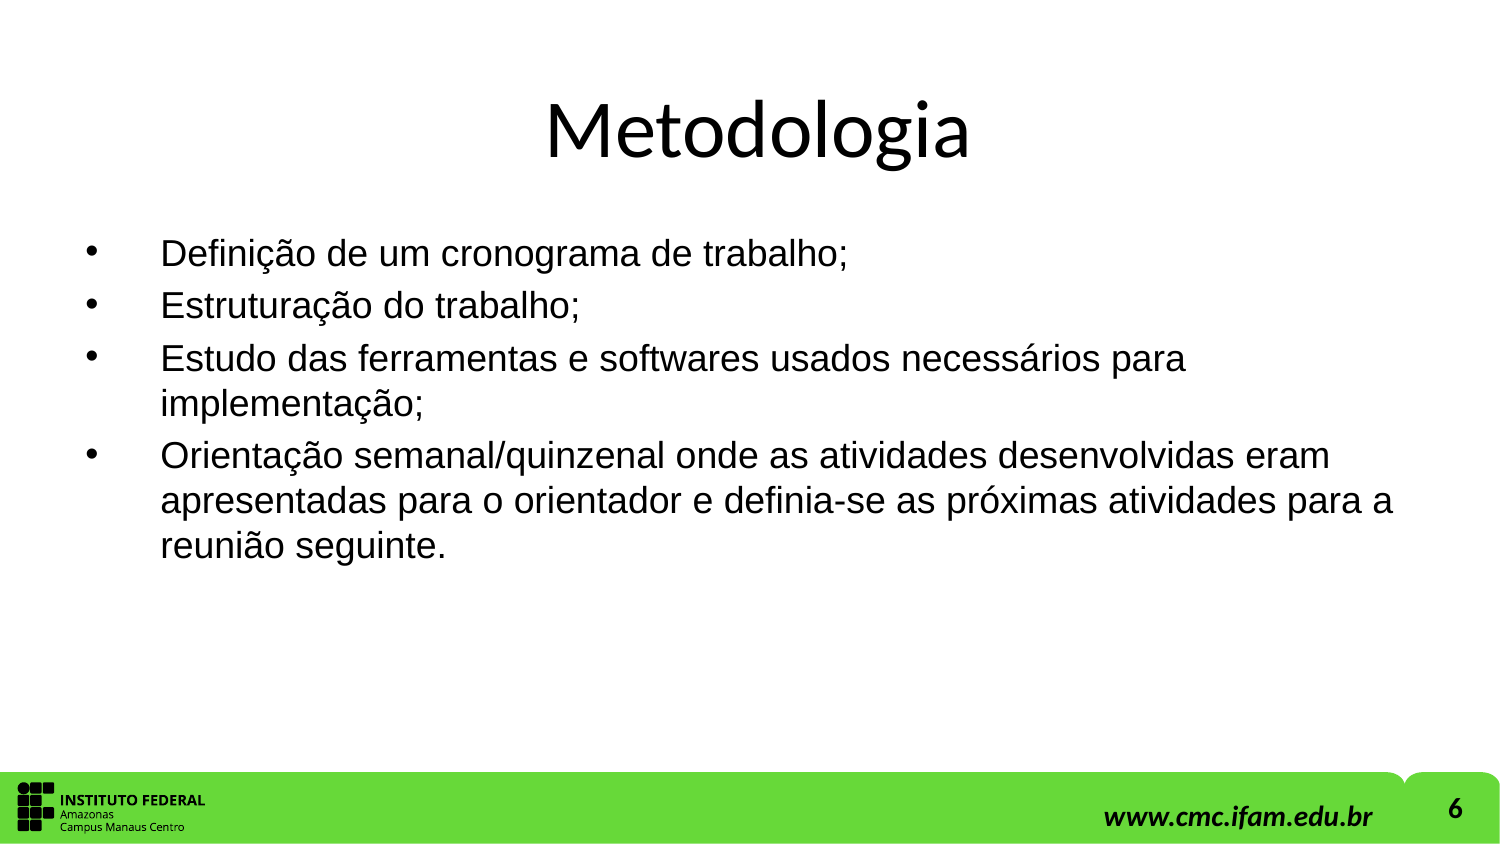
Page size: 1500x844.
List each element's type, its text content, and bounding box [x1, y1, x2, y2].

text_box [0, 772, 1500, 844]
slide_number 6 [1411, 784, 1500, 830]
text_box www.cmc.ifam.edu.br [927, 789, 1388, 840]
subtitle Definição de um cronograma de trabalho; Estruturação do trabalho; Estudo das ferramentas e softwares usados necessários para implementação; Orientação semanal/quinzenal onde as atividades desenvolvidas eram apresentadas para o orientador e definia-se as próximas atividades para a reunião seguinte. [70, 221, 1461, 641]
title Metodologia [61, 89, 1456, 161]
